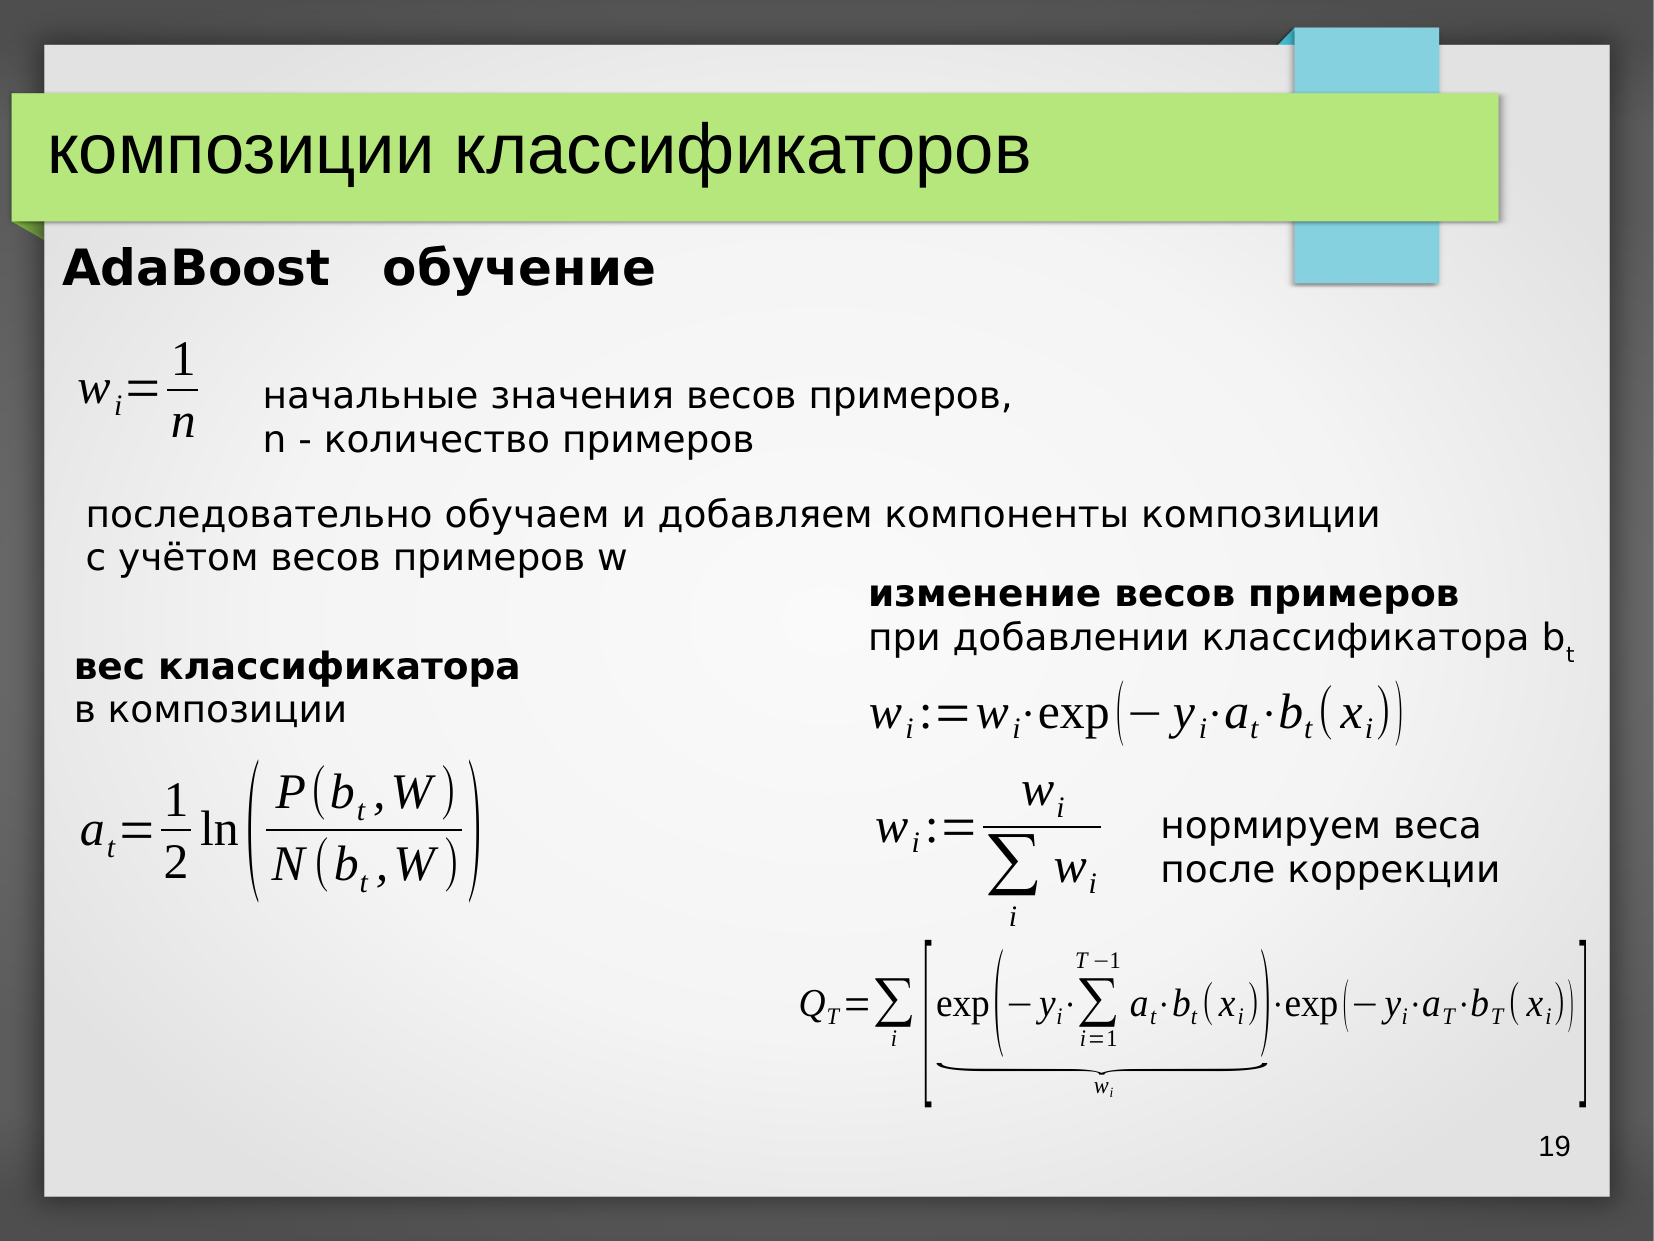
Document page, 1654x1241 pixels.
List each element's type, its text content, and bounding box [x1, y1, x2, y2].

text_box начальные значения весов примеров, n - количество примеров [248, 366, 1072, 469]
text_box вес классификатора в композиции [59, 637, 556, 740]
chart [868, 761, 1110, 934]
text_box изменение весов примеров при добавлении классификатора bt [853, 564, 1595, 676]
picture [0, 0, 1654, 1241]
text_box нормируем веса после коррекции [1145, 796, 1548, 899]
chart [73, 755, 490, 906]
chart [792, 938, 1595, 1111]
text_box последовательно обучаем и добавляем компоненты композиции с учётом весов примеров w [70, 484, 1406, 587]
chart [862, 678, 1412, 750]
text_box AdaBoost обучение [47, 231, 768, 305]
title композиции классификаторов [47, 109, 1501, 189]
chart [70, 330, 207, 449]
